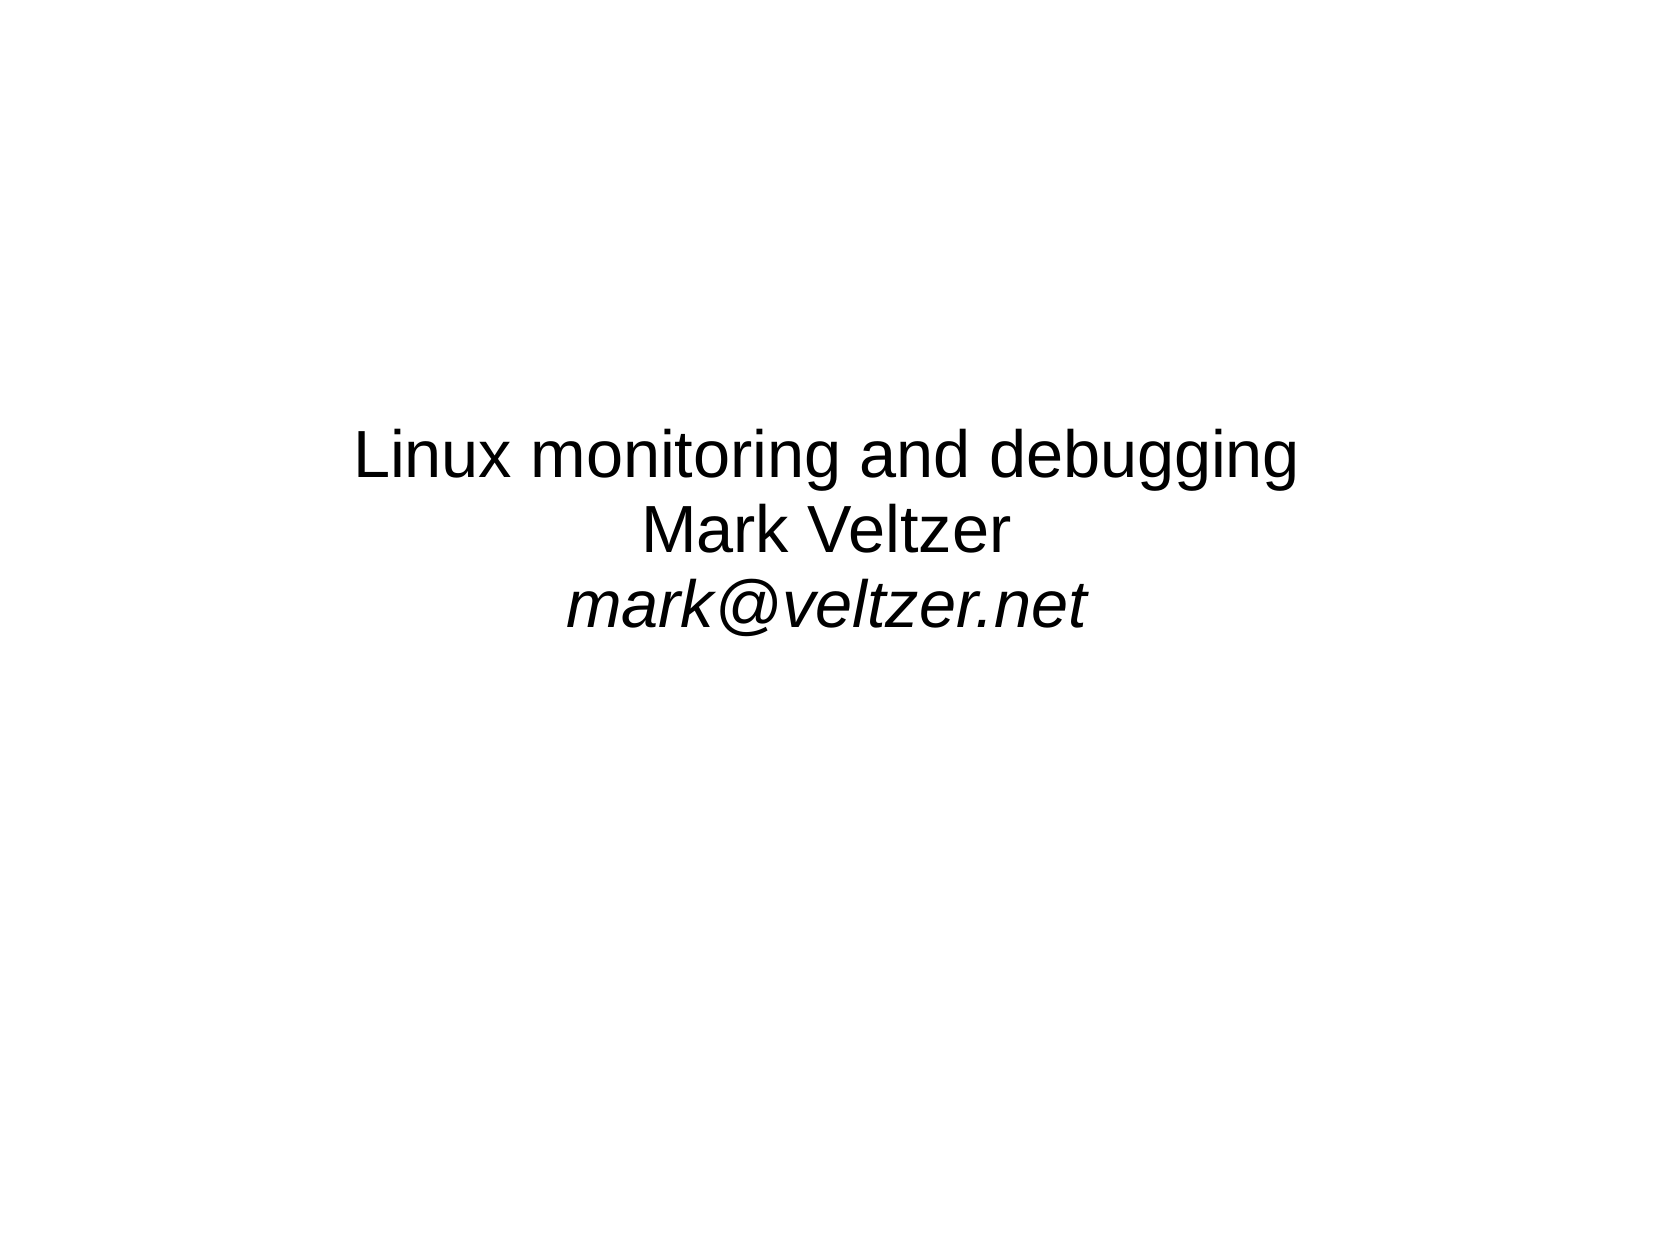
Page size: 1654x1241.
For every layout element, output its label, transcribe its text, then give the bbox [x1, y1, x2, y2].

subtitle Linux monitoring and debugging Mark Veltzer mark@veltzer.net [82, 49, 1571, 1010]
